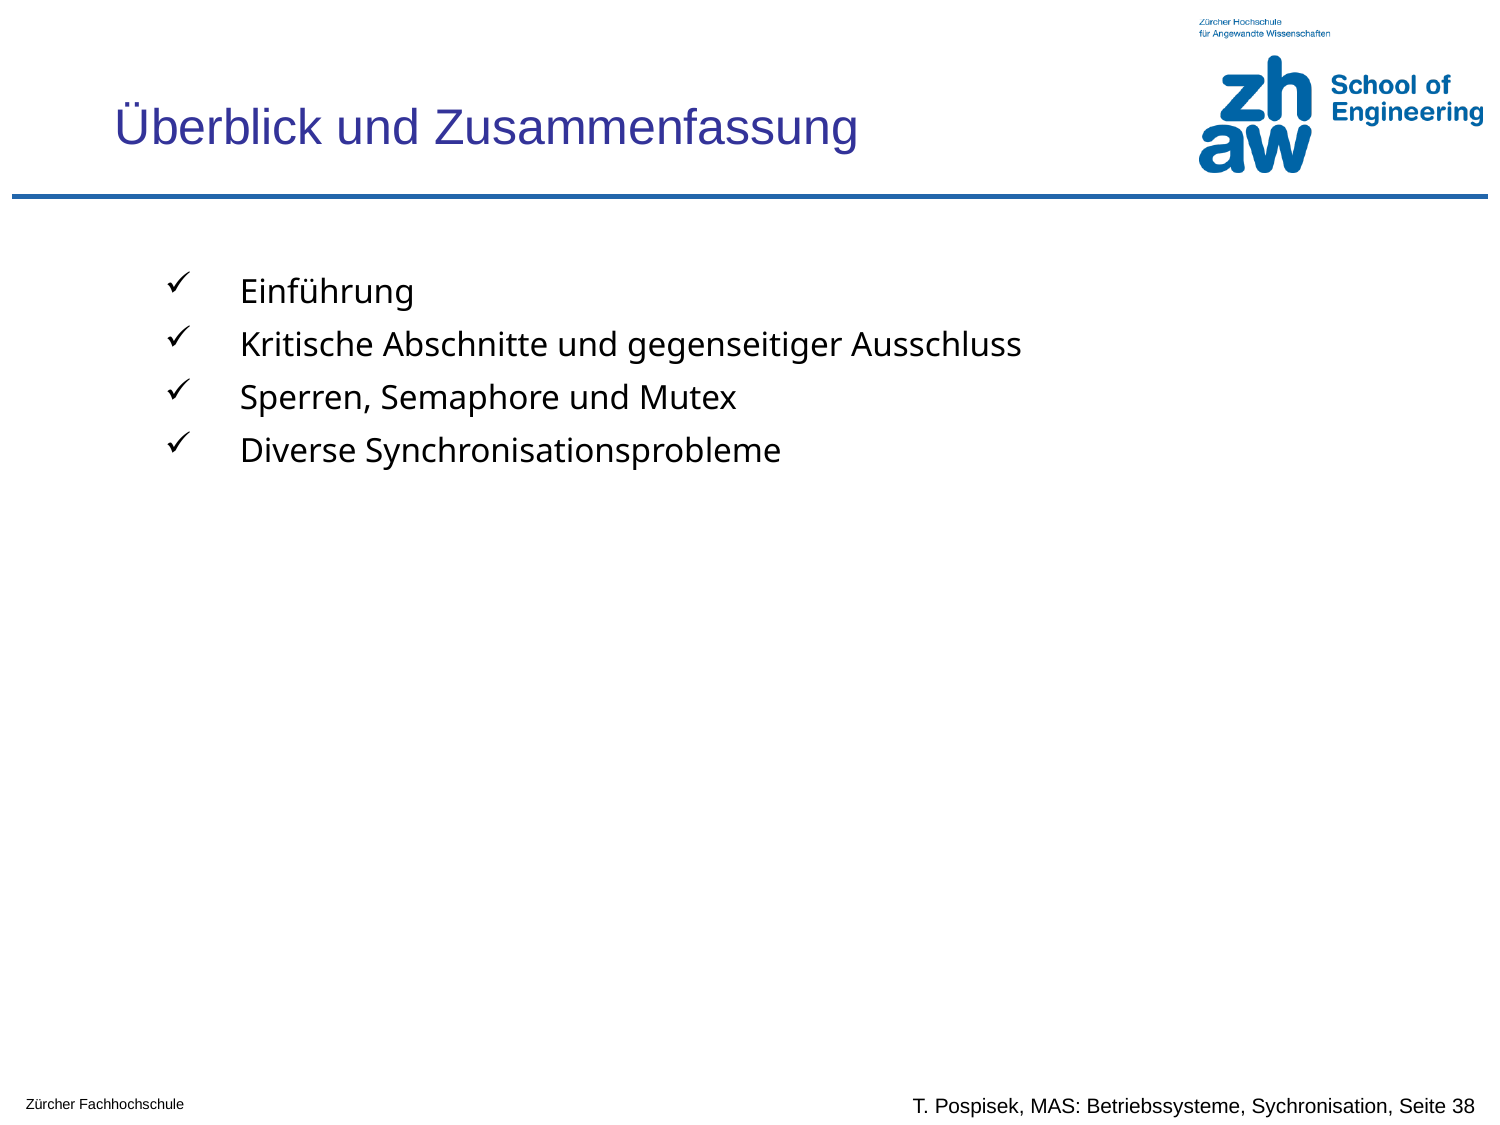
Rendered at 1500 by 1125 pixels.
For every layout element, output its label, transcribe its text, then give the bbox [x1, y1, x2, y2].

title Überblick und Zusammenfassung [99, 50, 1379, 163]
text_box Einführung Kritische Abschnitte und gegenseitiger Ausschluss Sperren, Semaphore und Mutex Diverse Synchronisationsprobleme [149, 262, 1363, 1038]
picture [1199, 19, 1483, 173]
